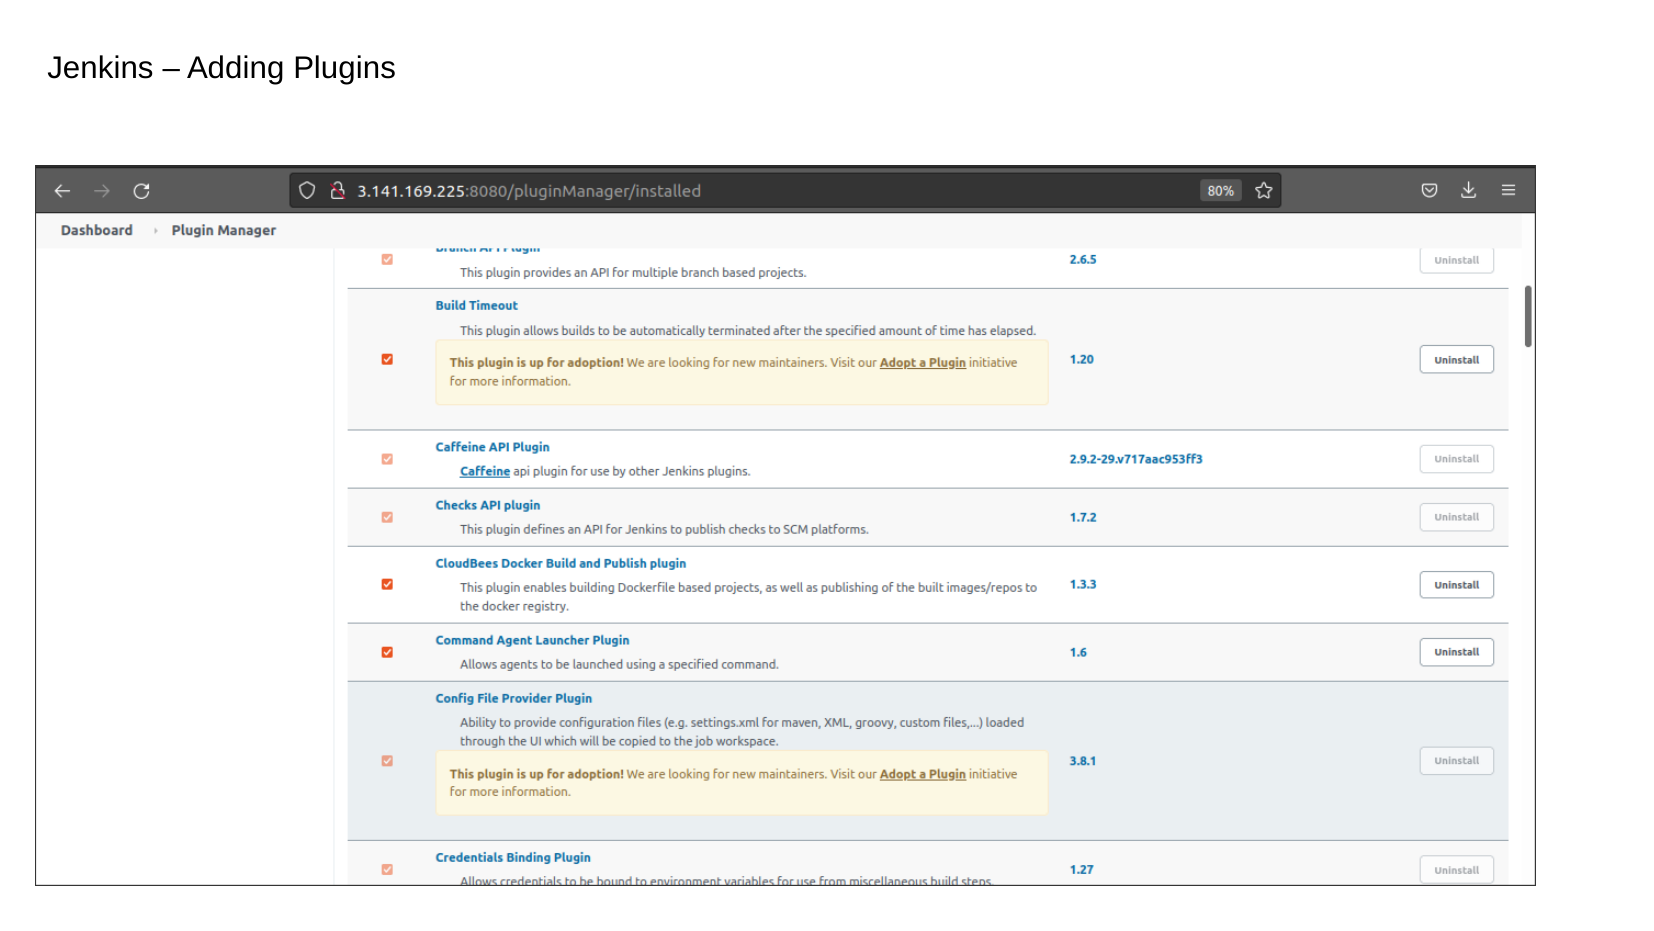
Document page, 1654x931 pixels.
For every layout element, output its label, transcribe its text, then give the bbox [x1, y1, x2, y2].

title Jenkins – Adding Plugins [47, 39, 1536, 97]
picture [35, 165, 1536, 886]
